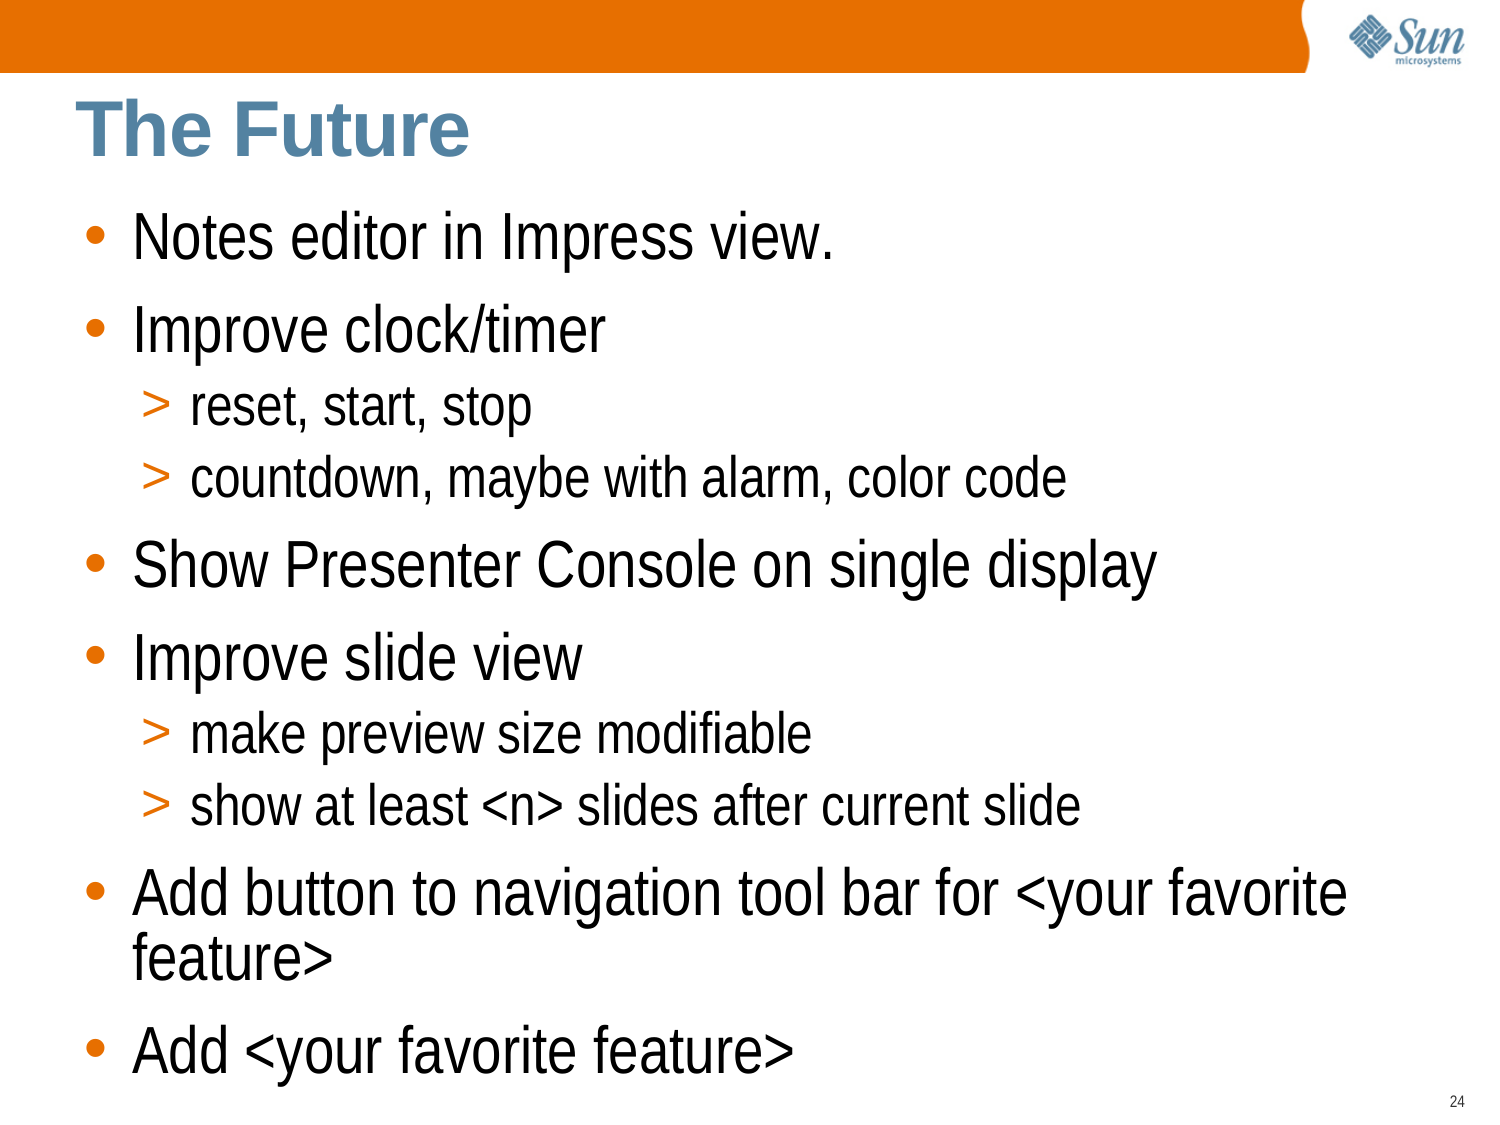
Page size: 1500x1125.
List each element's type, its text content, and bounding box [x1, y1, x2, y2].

list Notes editor in Impress view. Improve clock/timer reset, start, stop countdown, maybe with alarm, color code Show Presenter Console on single display Improve slide view make preview size modifiable show at least <n> slides after current slide Add button to navigation tool bar for <your favorite feature> Add <your favorite feature> [64, 207, 1401, 1125]
title The Future [75, 93, 1437, 197]
picture [0, 0, 1500, 73]
